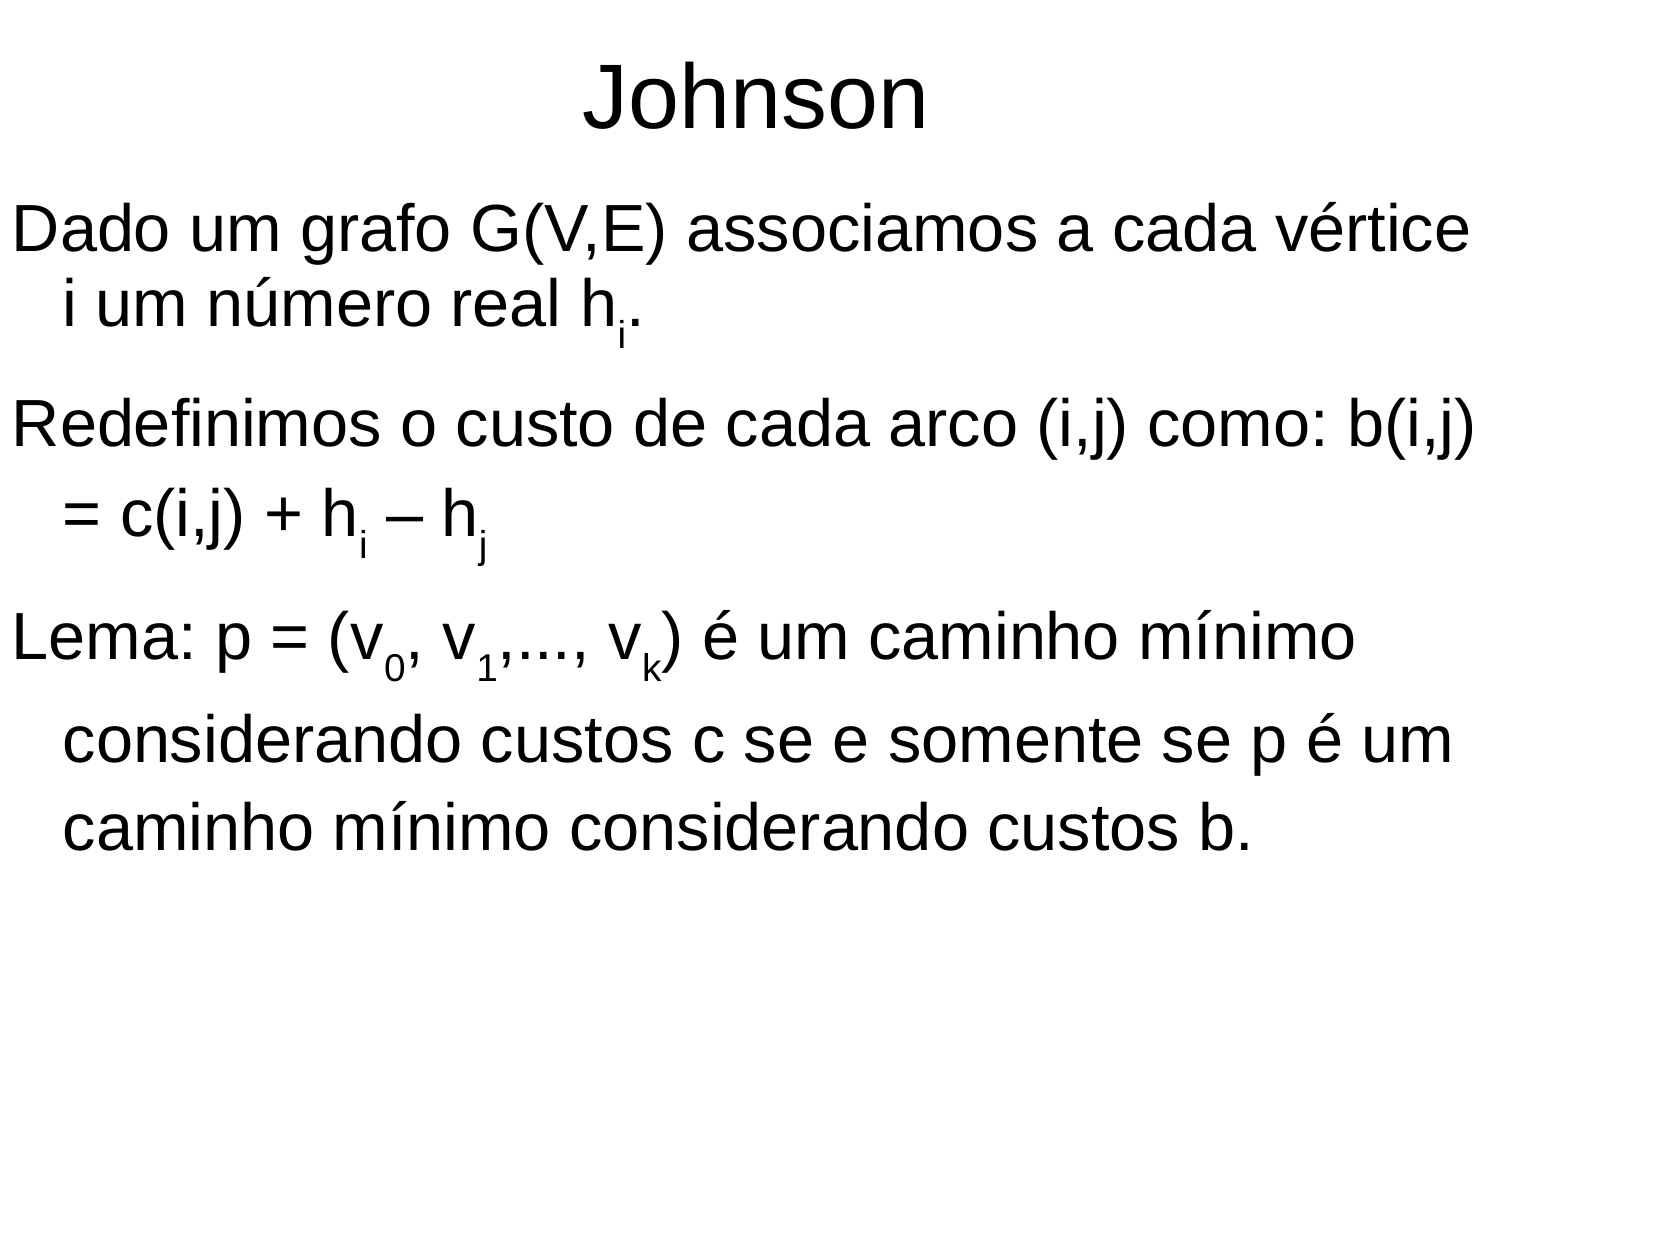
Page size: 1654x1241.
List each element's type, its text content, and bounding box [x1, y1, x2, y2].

title Johnson [11, 0, 1500, 189]
list Dado um grafo G(V,E) associamos a cada vértice i um número real hi. Redefinimos o custo de cada arco (i,j) como: b(i,j) = c(i,j) + hi – hj Lema: p = (v0, v1,..., vk) é um caminho mínimo considerando custos c se e somente se p é um caminho mínimo considerando custos b. [11, 189, 1500, 994]
